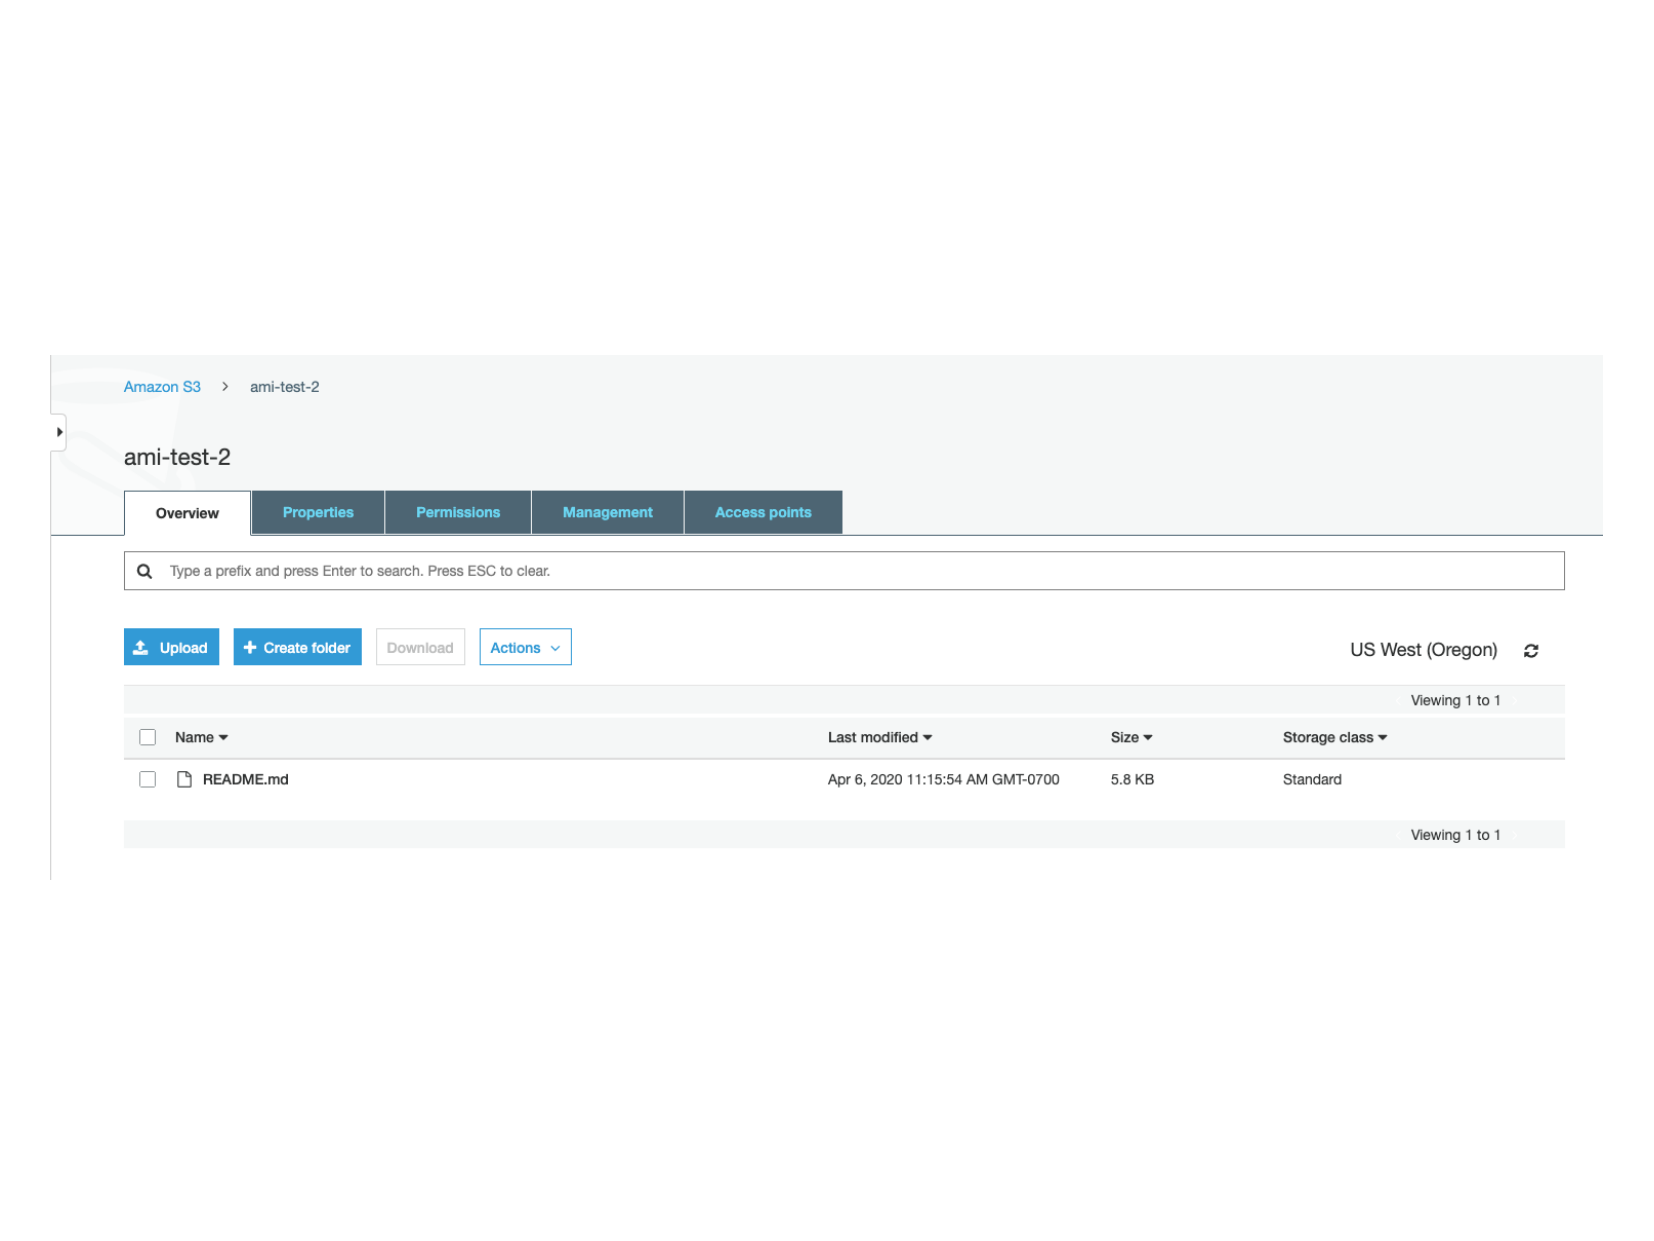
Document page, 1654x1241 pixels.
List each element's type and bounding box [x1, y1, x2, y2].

picture [42, 355, 1603, 880]
